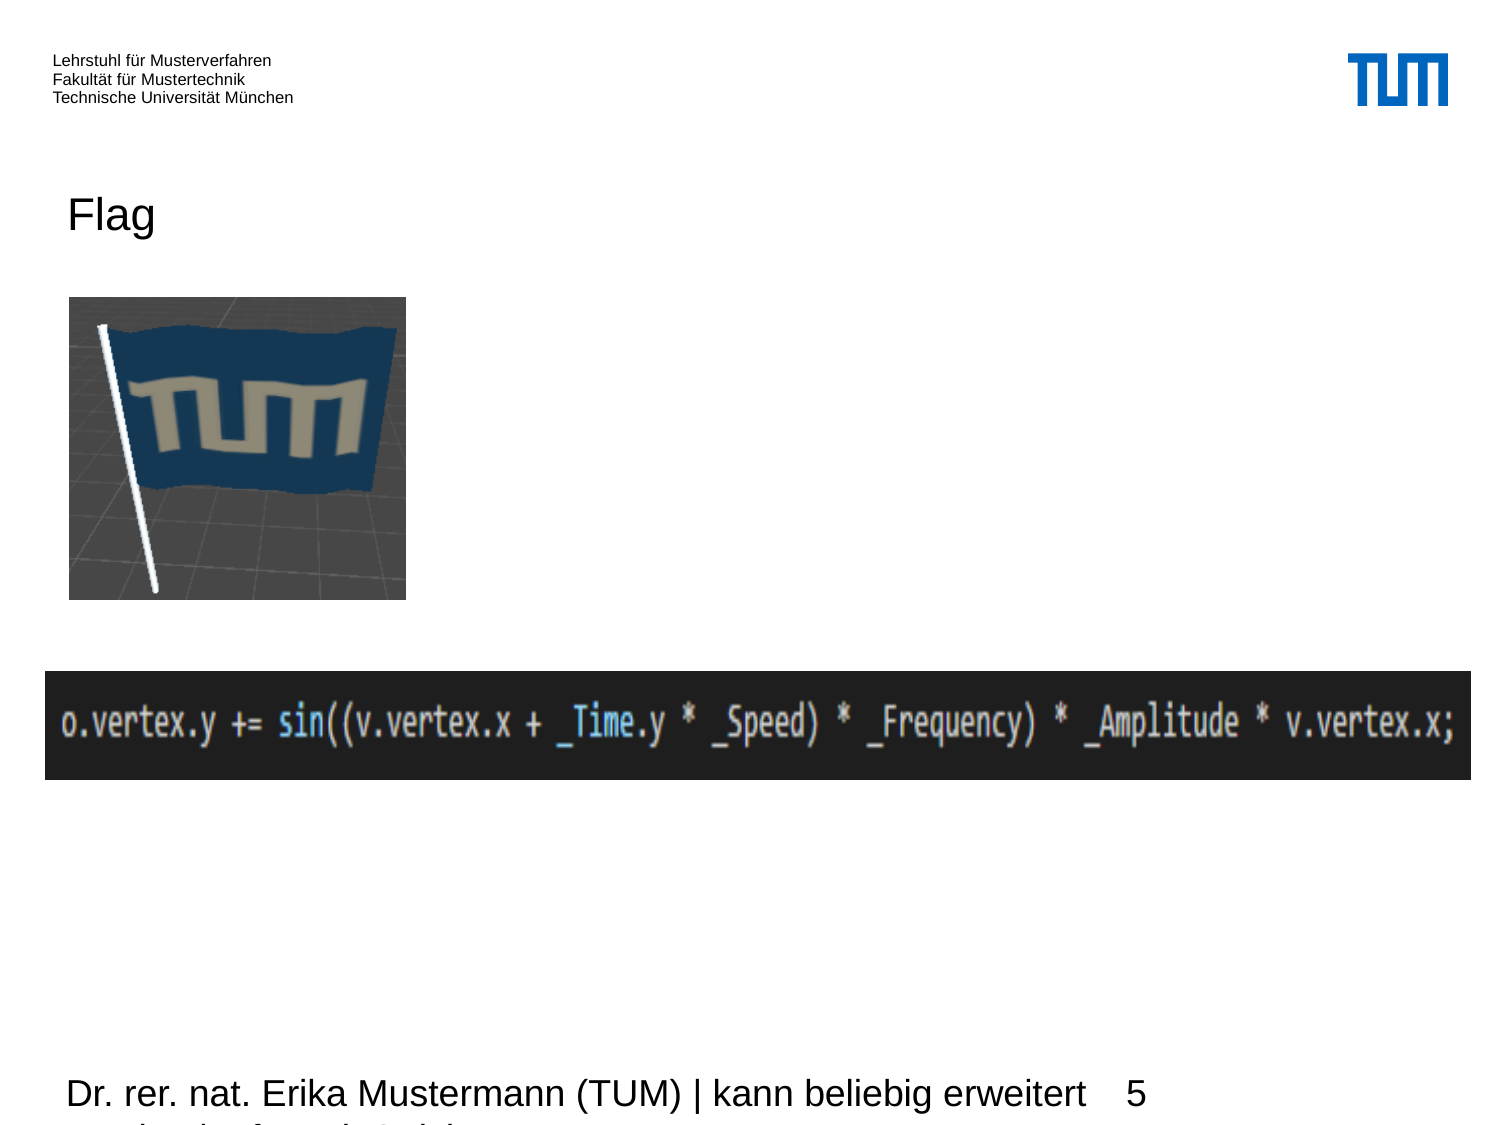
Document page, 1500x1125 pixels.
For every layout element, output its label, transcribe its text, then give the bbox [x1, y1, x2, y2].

picture [45, 671, 1471, 781]
title Flag [52, 163, 1449, 231]
footer Dr. rer. nat. Erika Mustermann (TUM) | kann beliebig erweitert werden | Infos mit Strich trennen [51, 1061, 1112, 1122]
picture [69, 297, 406, 601]
slide_number <number> [1112, 1061, 1448, 1122]
